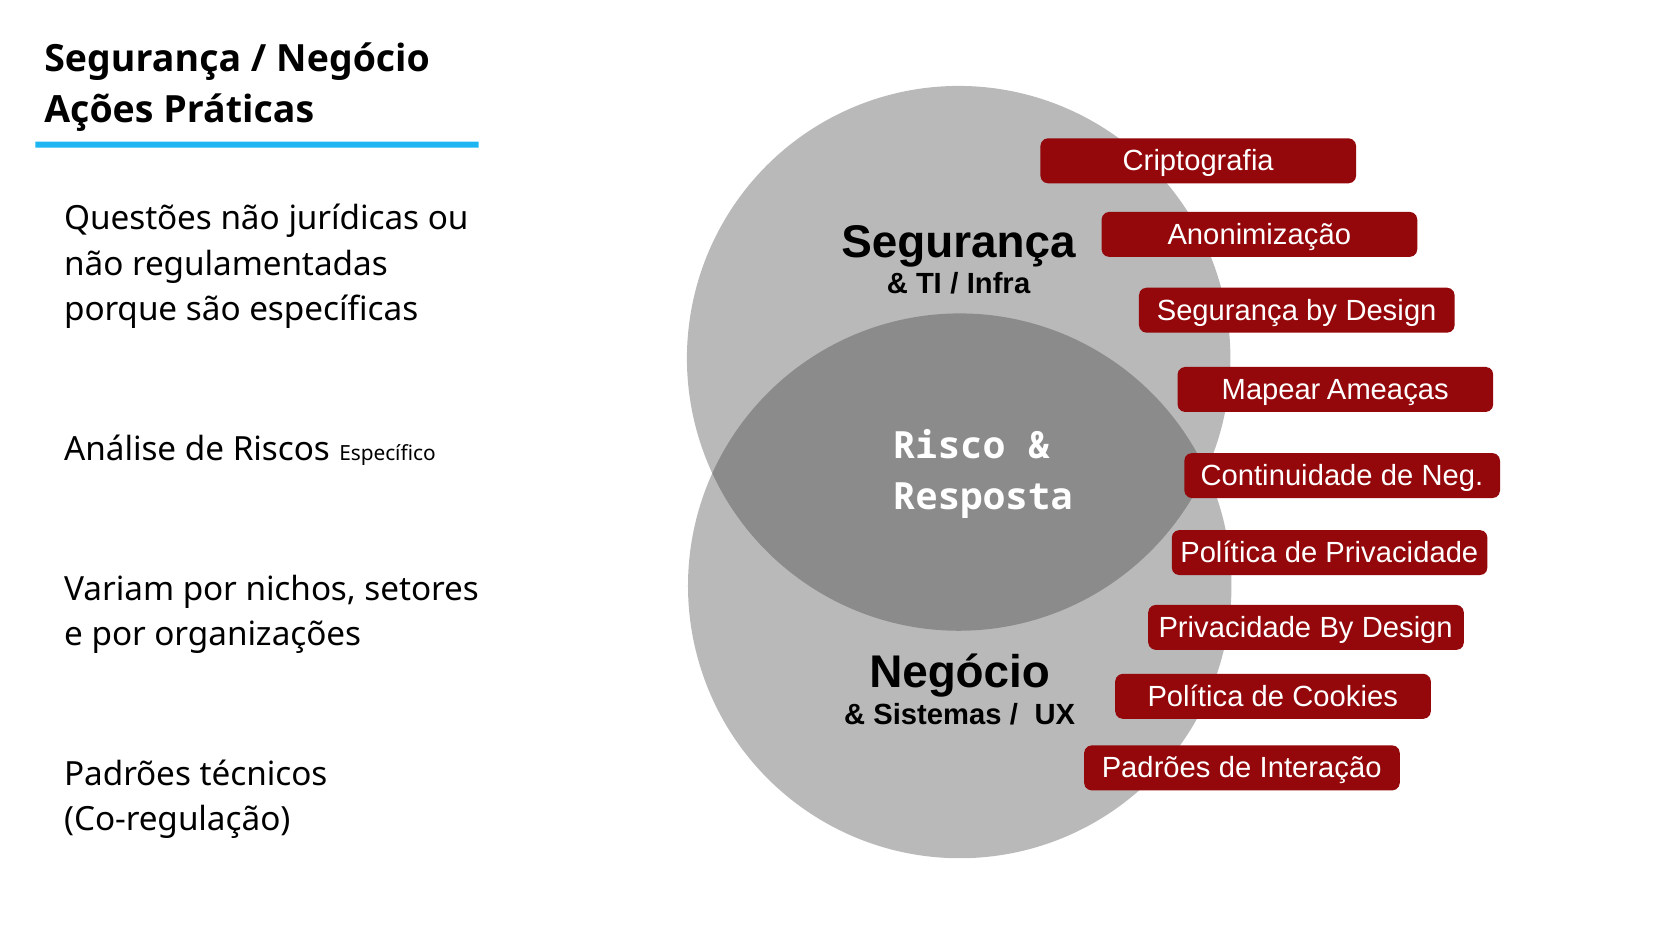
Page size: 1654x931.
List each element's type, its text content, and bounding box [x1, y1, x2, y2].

text_box Segurança & TI / Infra [686, 85, 1231, 473]
text_box Política de Cookies [1115, 673, 1431, 719]
text_box Criptografia [1040, 138, 1357, 184]
text_box Segurança by Design [1138, 287, 1455, 333]
text_box Mapear Ameaças [1177, 366, 1494, 412]
text_box Privacidade By Design [1148, 604, 1464, 650]
text_box Questões não jurídicas ou não regulamentadas porque são específicas Análise de Riscos Específico Variam por nichos, setores e por organizações Padrões técnicos (Co-regulação) [49, 186, 518, 872]
text_box Política de Privacidade [1171, 530, 1488, 576]
text_box Negócio & Sistemas / UX [687, 313, 1232, 859]
text_box [35, 141, 479, 148]
text_box Continuidade de Neg. [1184, 453, 1501, 499]
text_box Risco & Resposta [878, 410, 1058, 502]
text_box Anonimização [1101, 211, 1418, 257]
text_box Padrões de Interação [1084, 745, 1400, 791]
text_box Segurança / Negócio Ações Práticas [29, 23, 490, 141]
